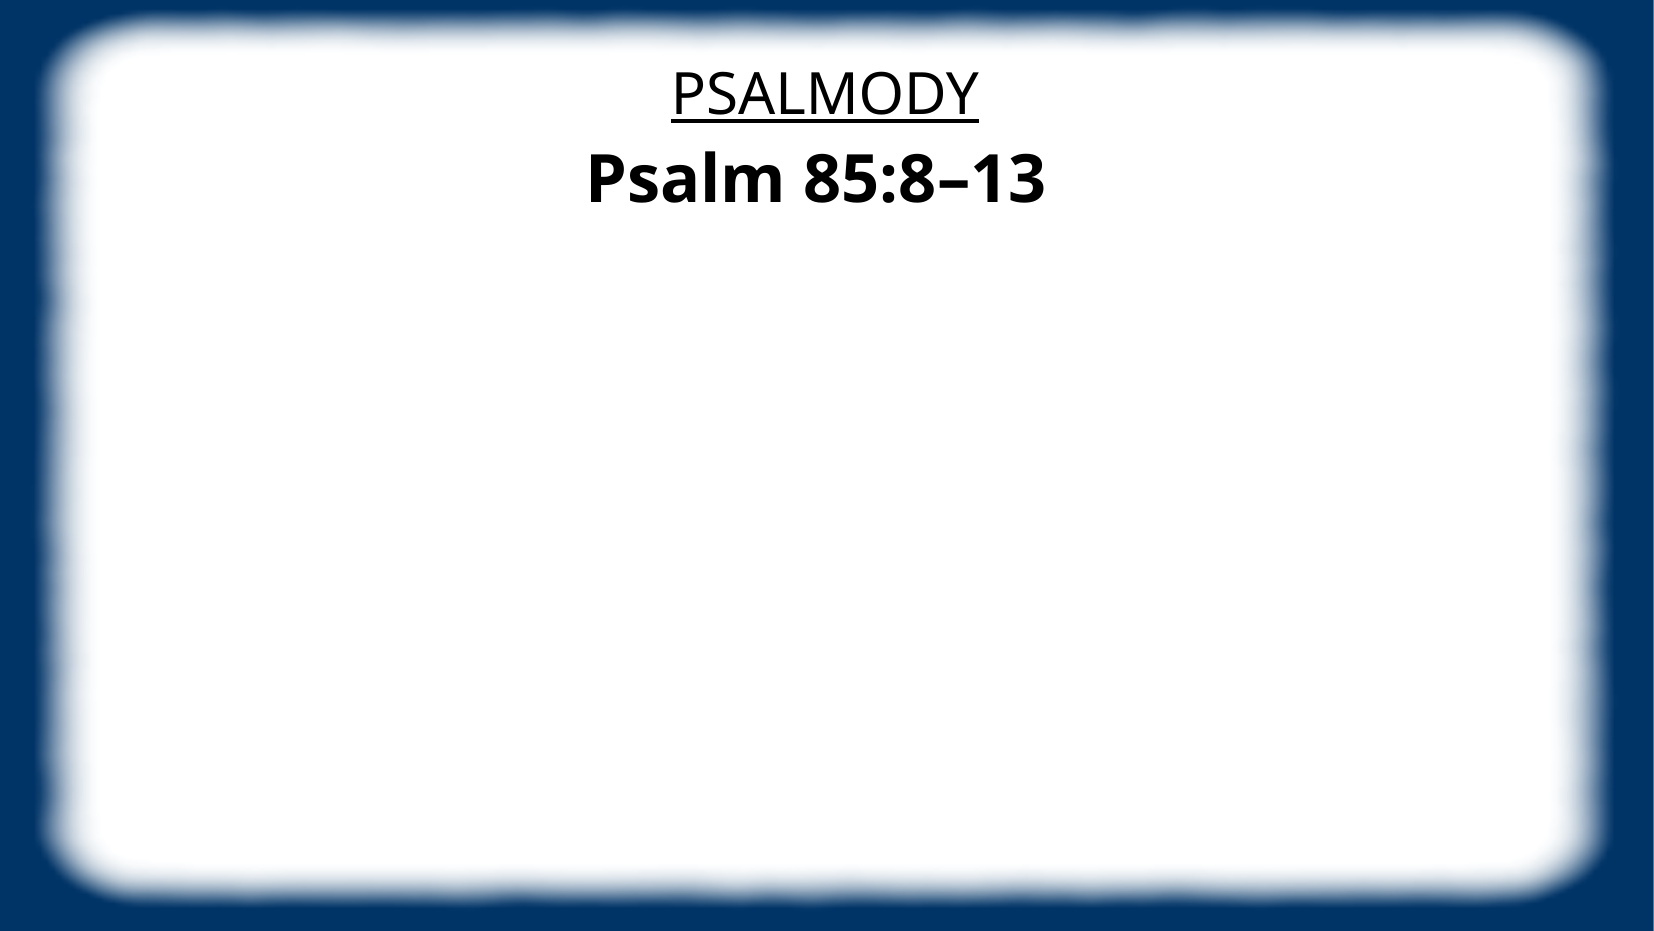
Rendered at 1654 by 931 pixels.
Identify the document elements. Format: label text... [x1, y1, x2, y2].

text_box PSALMODY Psalm 85:8–13 [105, 45, 1546, 226]
picture [0, 0, 1654, 931]
